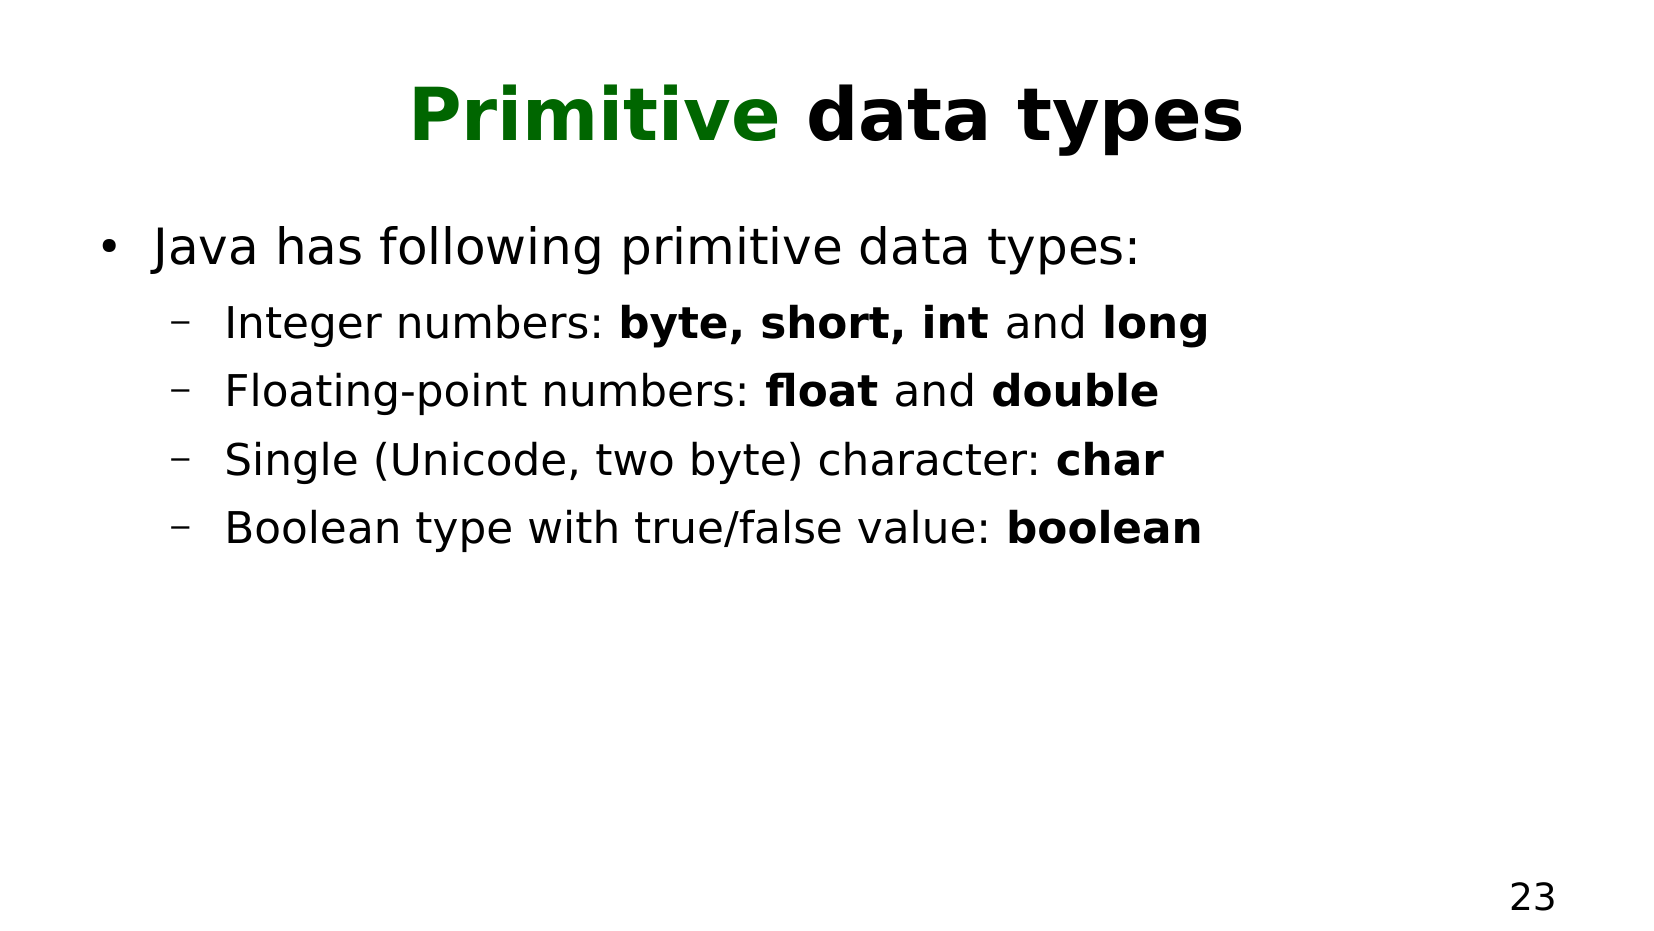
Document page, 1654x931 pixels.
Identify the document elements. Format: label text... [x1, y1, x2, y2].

list Java has following primitive data types: Integer numbers: byte, short, int and long Floating-point numbers: float and double Single (Unicode, two byte) character: char Boolean type with true/false value: boolean [82, 217, 1538, 758]
title Primitive data types [82, 37, 1571, 193]
